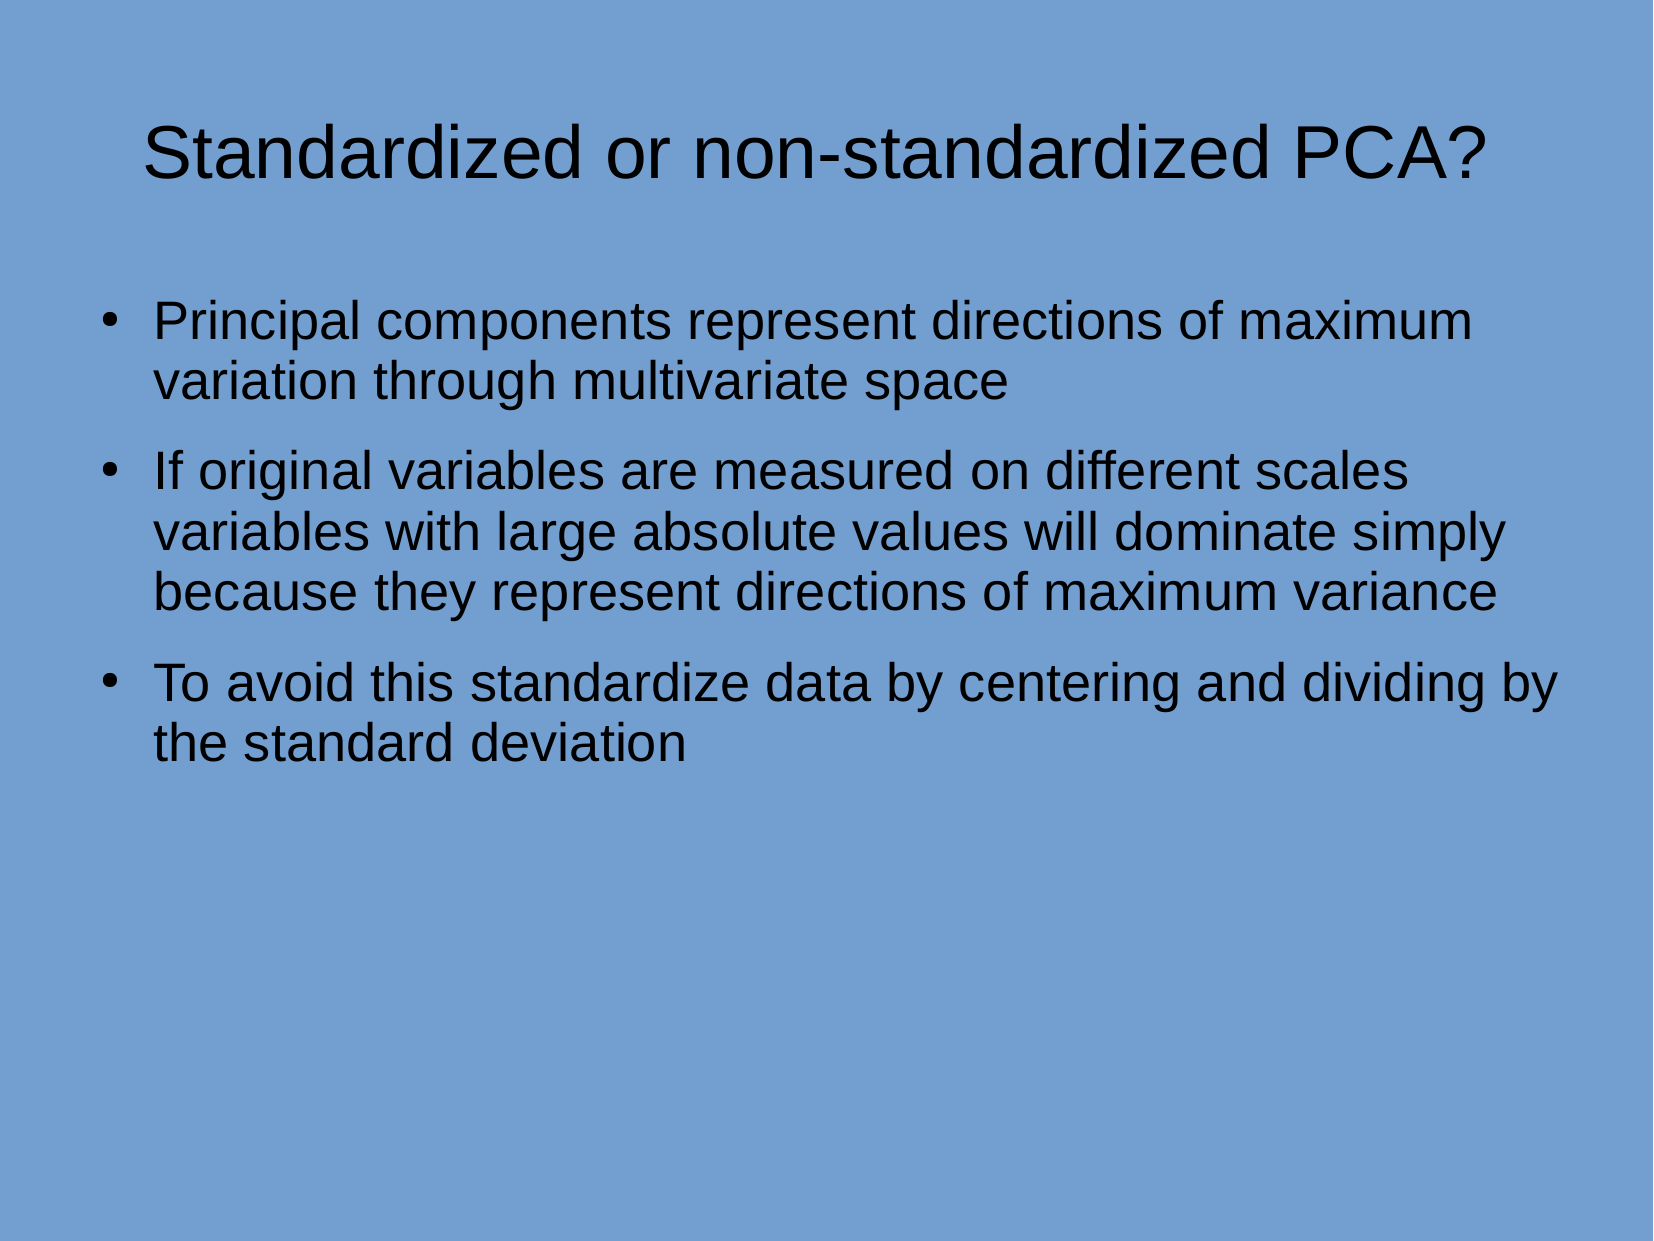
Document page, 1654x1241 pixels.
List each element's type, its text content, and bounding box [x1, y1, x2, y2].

list Principal components represent directions of maximum variation through multivariate space If original variables are measured on different scales variables with large absolute values will dominate simply because they represent directions of maximum variance To avoid this standardize data by centering and dividing by the standard deviation [82, 290, 1571, 1010]
title Standardized or non-standardized PCA? [82, 49, 1571, 257]
